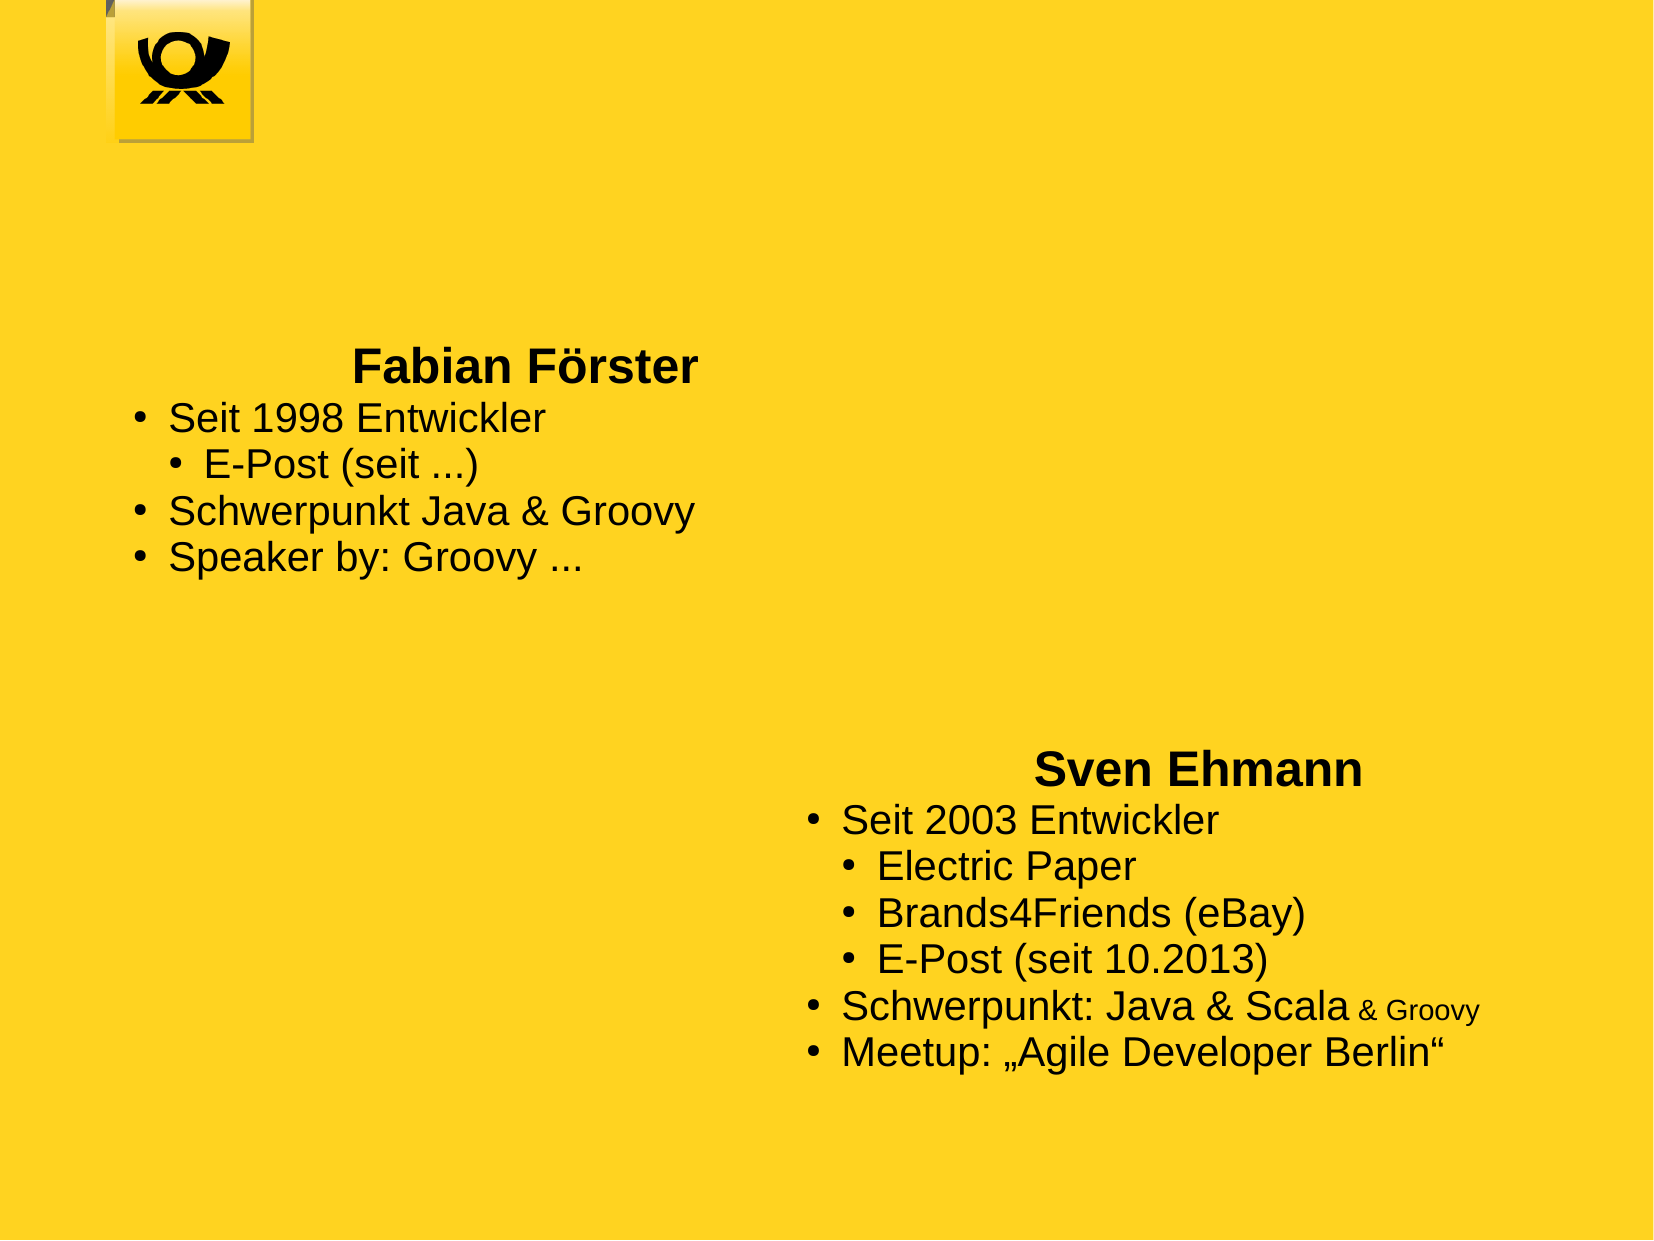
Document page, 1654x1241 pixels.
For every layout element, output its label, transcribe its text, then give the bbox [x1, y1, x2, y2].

text_box Sven Ehmann Seit 2003 Entwickler Electric Paper Brands4Friends (eBay) E-Post (seit 10.2013) Schwerpunkt: Java & Scala & Groovy Meetup: „Agile Developer Berlin“ [791, 733, 1607, 1087]
text_box Fabian Förster Seit 1998 Entwickler E-Post (seit ...) Schwerpunkt Java & Groovy Speaker by: Groovy ... [118, 331, 934, 591]
picture [106, 0, 254, 143]
